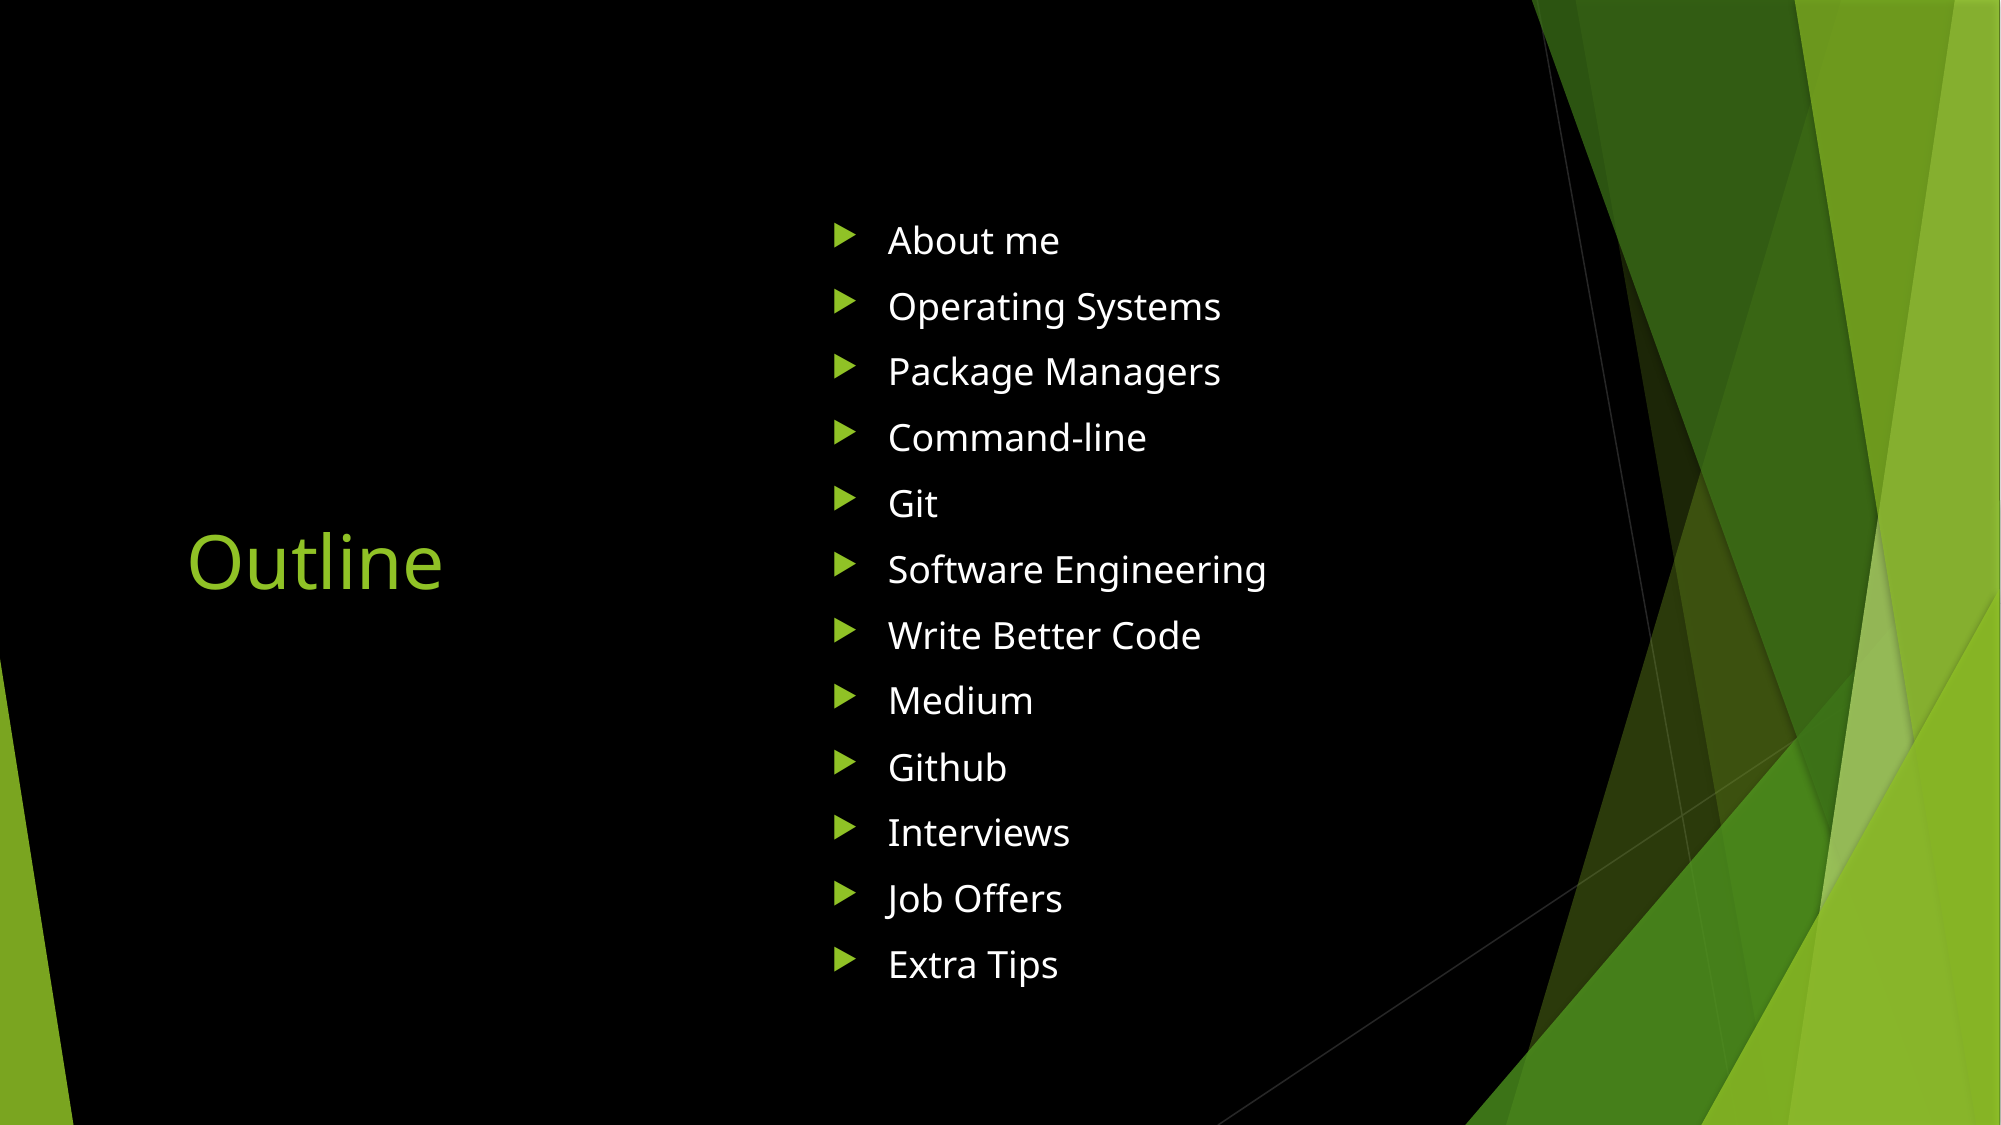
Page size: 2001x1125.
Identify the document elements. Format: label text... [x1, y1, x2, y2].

title Outline [171, 193, 713, 926]
list About me Operating Systems Package Managers Command-line Git Software Engineering Write Better Code Medium Github Interviews Job Offers Extra Tips [816, 181, 1857, 1021]
